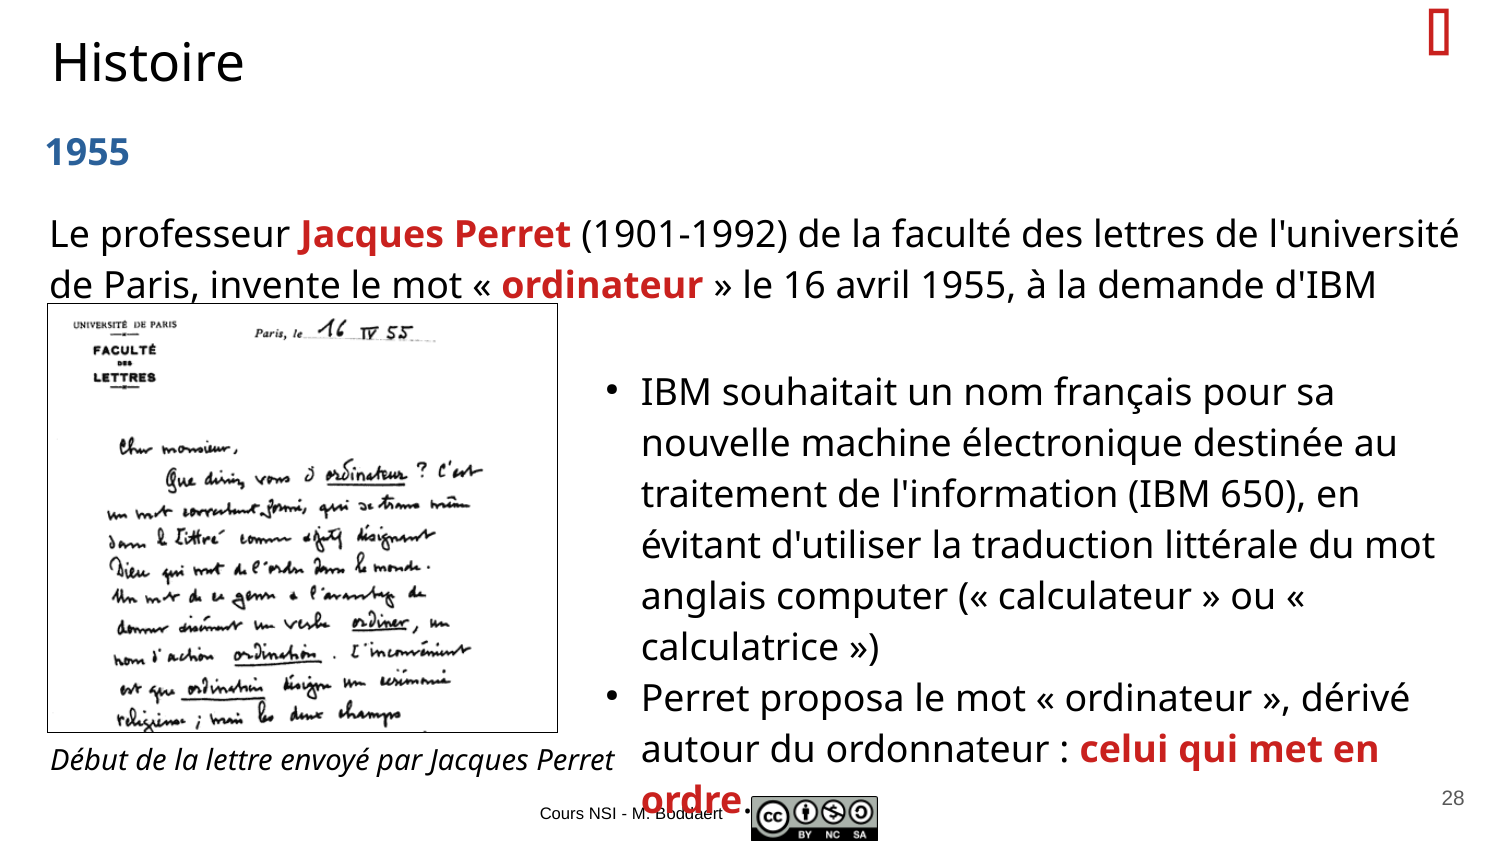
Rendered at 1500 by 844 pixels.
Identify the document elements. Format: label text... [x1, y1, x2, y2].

title Histoire [51, 13, 1449, 108]
picture [47, 303, 558, 732]
slide_number <numéro> [1389, 764, 1480, 830]
text_box 1955 [29, 120, 1477, 178]
text_box  [1413, 0, 1500, 90]
text_box Le professeur Jacques Perret (1901-1992) de la faculté des lettres de l'université de Paris, invente le mot « ordinateur » le 16 avril 1955, à la demande d'IBM France. [34, 200, 1500, 303]
picture [751, 796, 878, 841]
text_box IBM souhaitait un nom français pour sa nouvelle machine électronique destinée au traitement de l'information (IBM 650), en évitant d'utiliser la traduction littérale du mot anglais computer (« calculateur » ou « calculatrice ») Perret proposa le mot « ordinateur », dérivé autour du ordonnateur : celui qui met en ordre. [590, 357, 1500, 678]
text_box Début de la lettre envoyé par Jacques Perret [35, 732, 662, 781]
